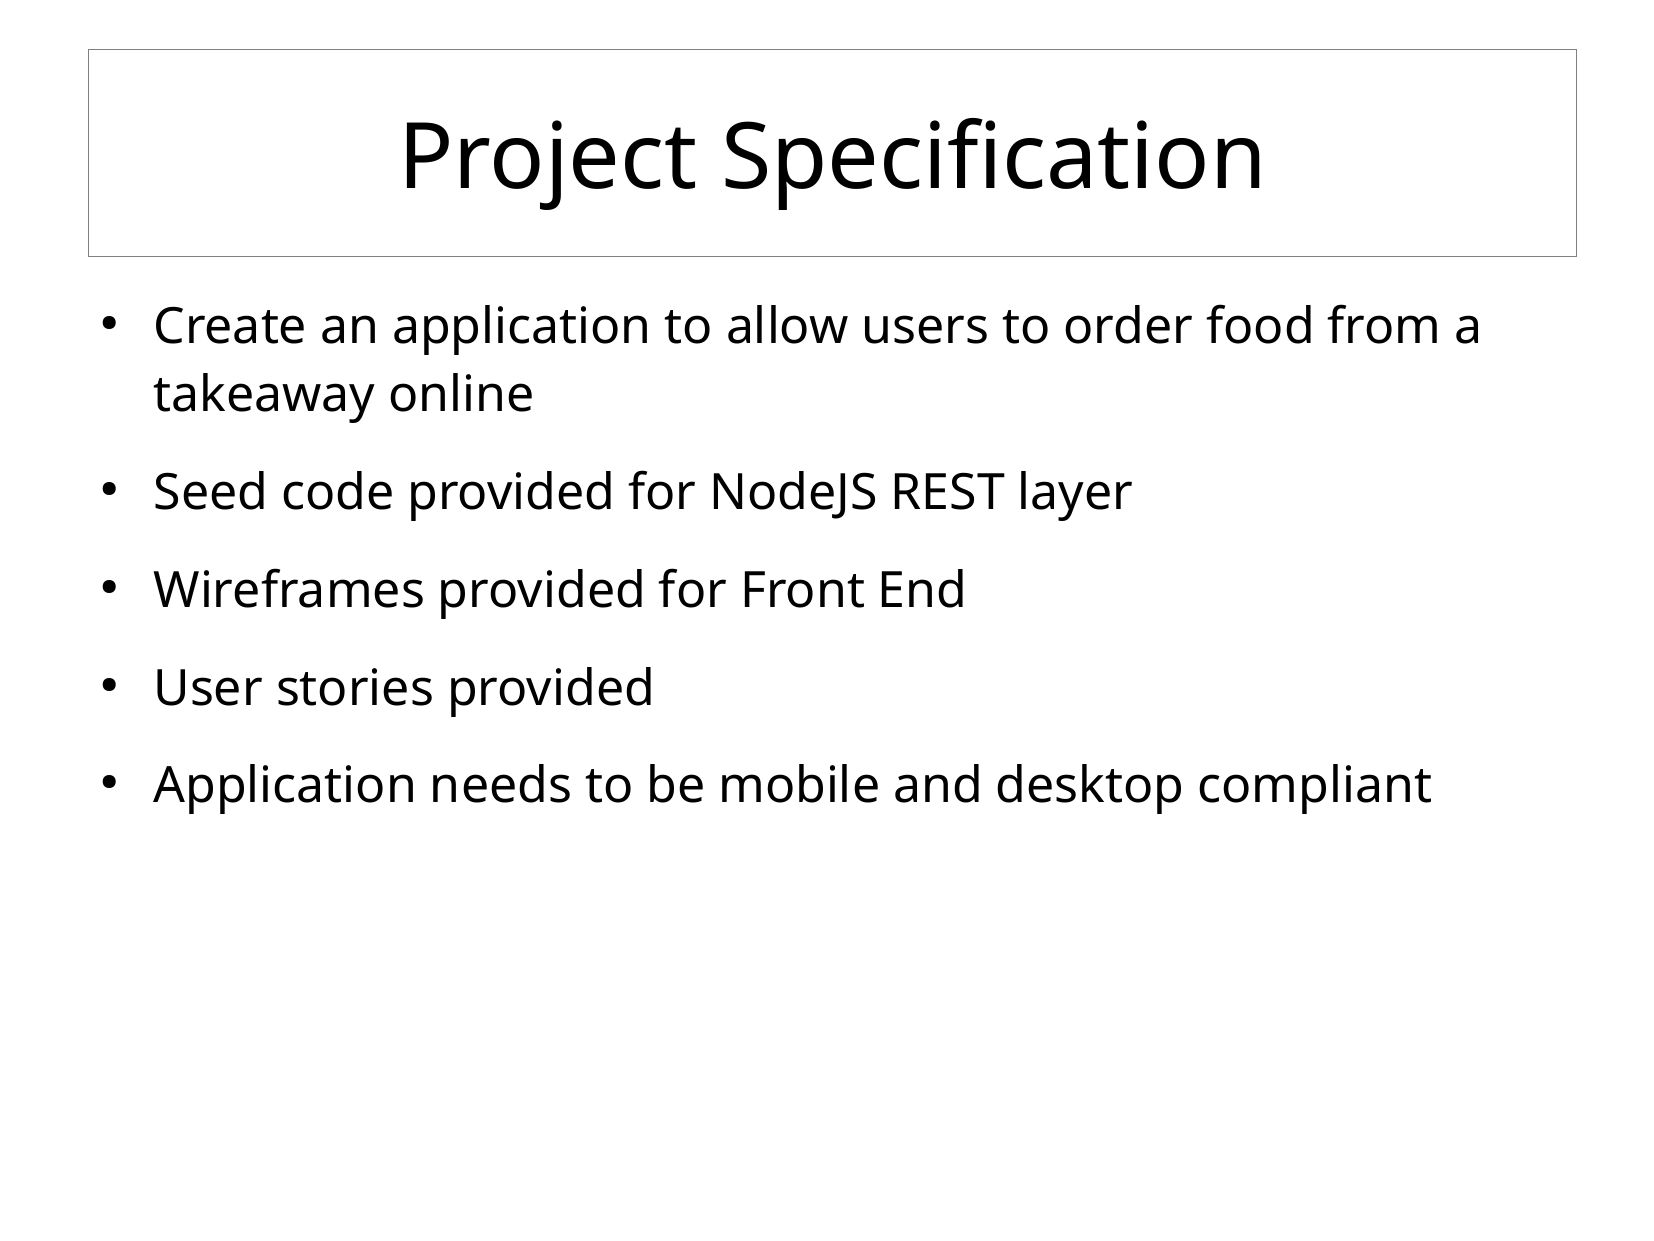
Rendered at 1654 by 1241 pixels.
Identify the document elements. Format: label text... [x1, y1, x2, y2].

title Project Specification [88, 49, 1577, 257]
list Create an application to allow users to order food from a takeaway online Seed code provided for NodeJS REST layer Wireframes provided for Front End User stories provided Application needs to be mobile and desktop compliant [82, 290, 1571, 1136]
